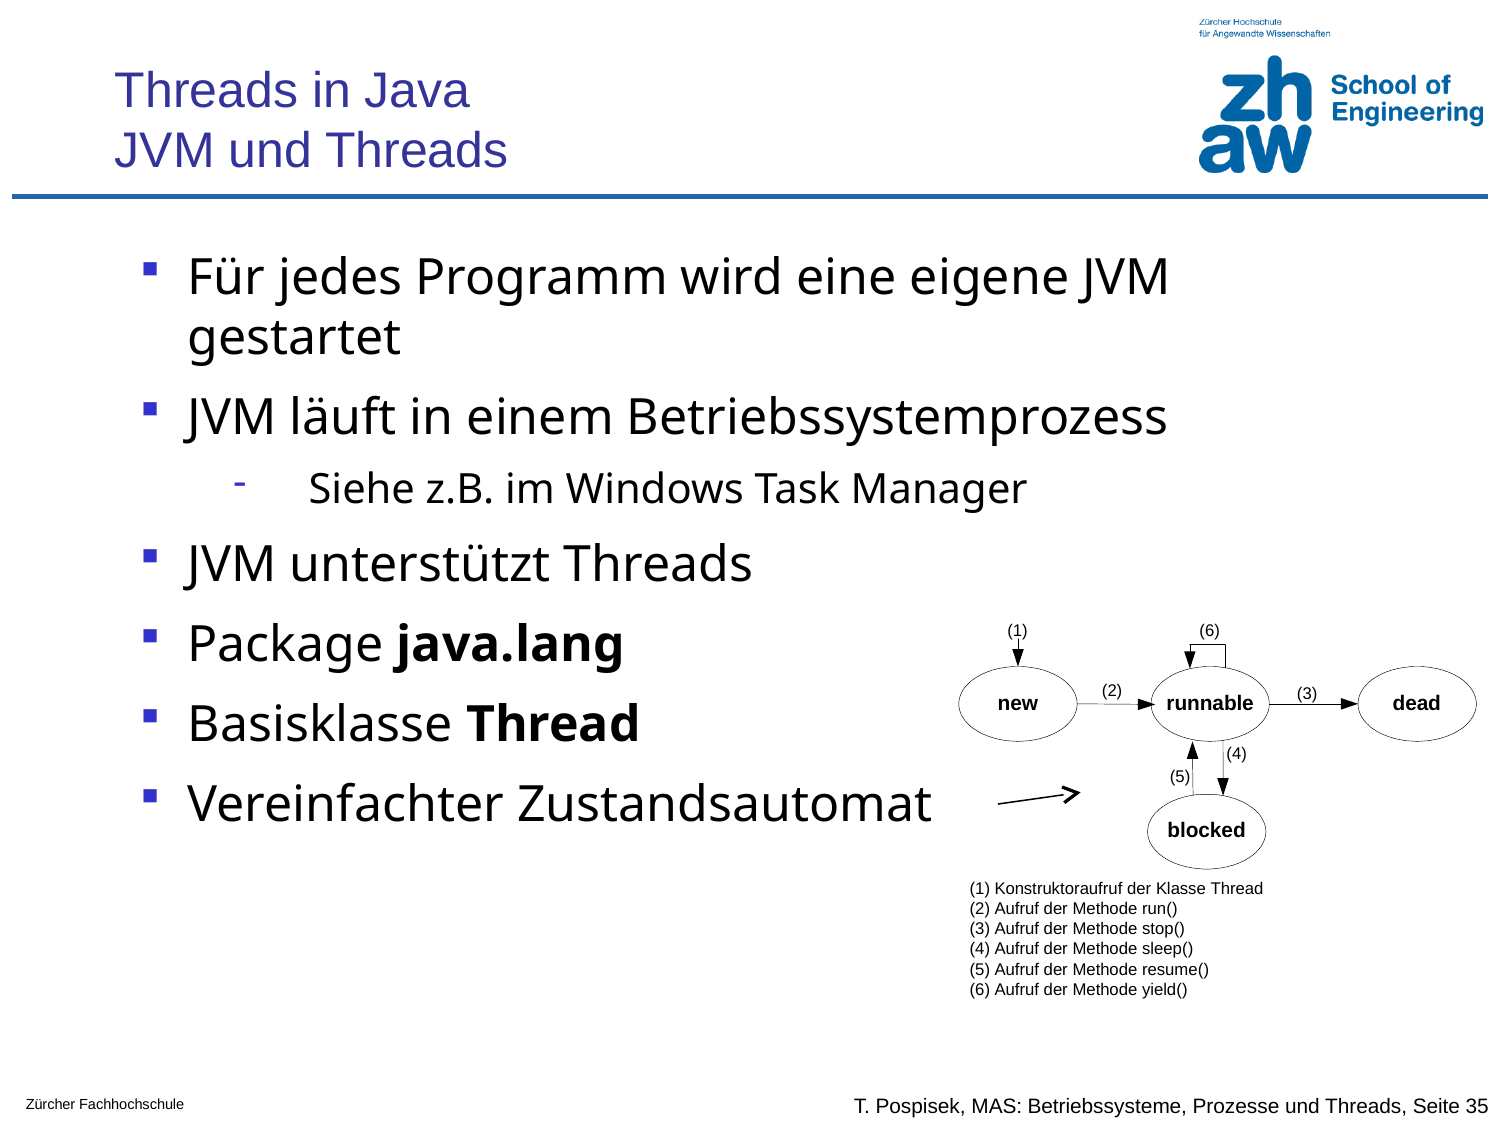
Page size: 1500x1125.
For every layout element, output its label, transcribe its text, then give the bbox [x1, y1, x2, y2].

text_box Für jedes Programm wird eine eigene JVM gestartet JVM läuft in einem Betriebssystemprozess Siehe z.B. im Windows Task Manager JVM unterstützt Threads Package java.lang Basisklasse Thread Vereinfachter Zustandsautomat [124, 237, 1338, 838]
picture [1199, 19, 1483, 173]
picture [937, 590, 1480, 1004]
title Threads in Java JVM und Threads [99, 72, 1379, 185]
